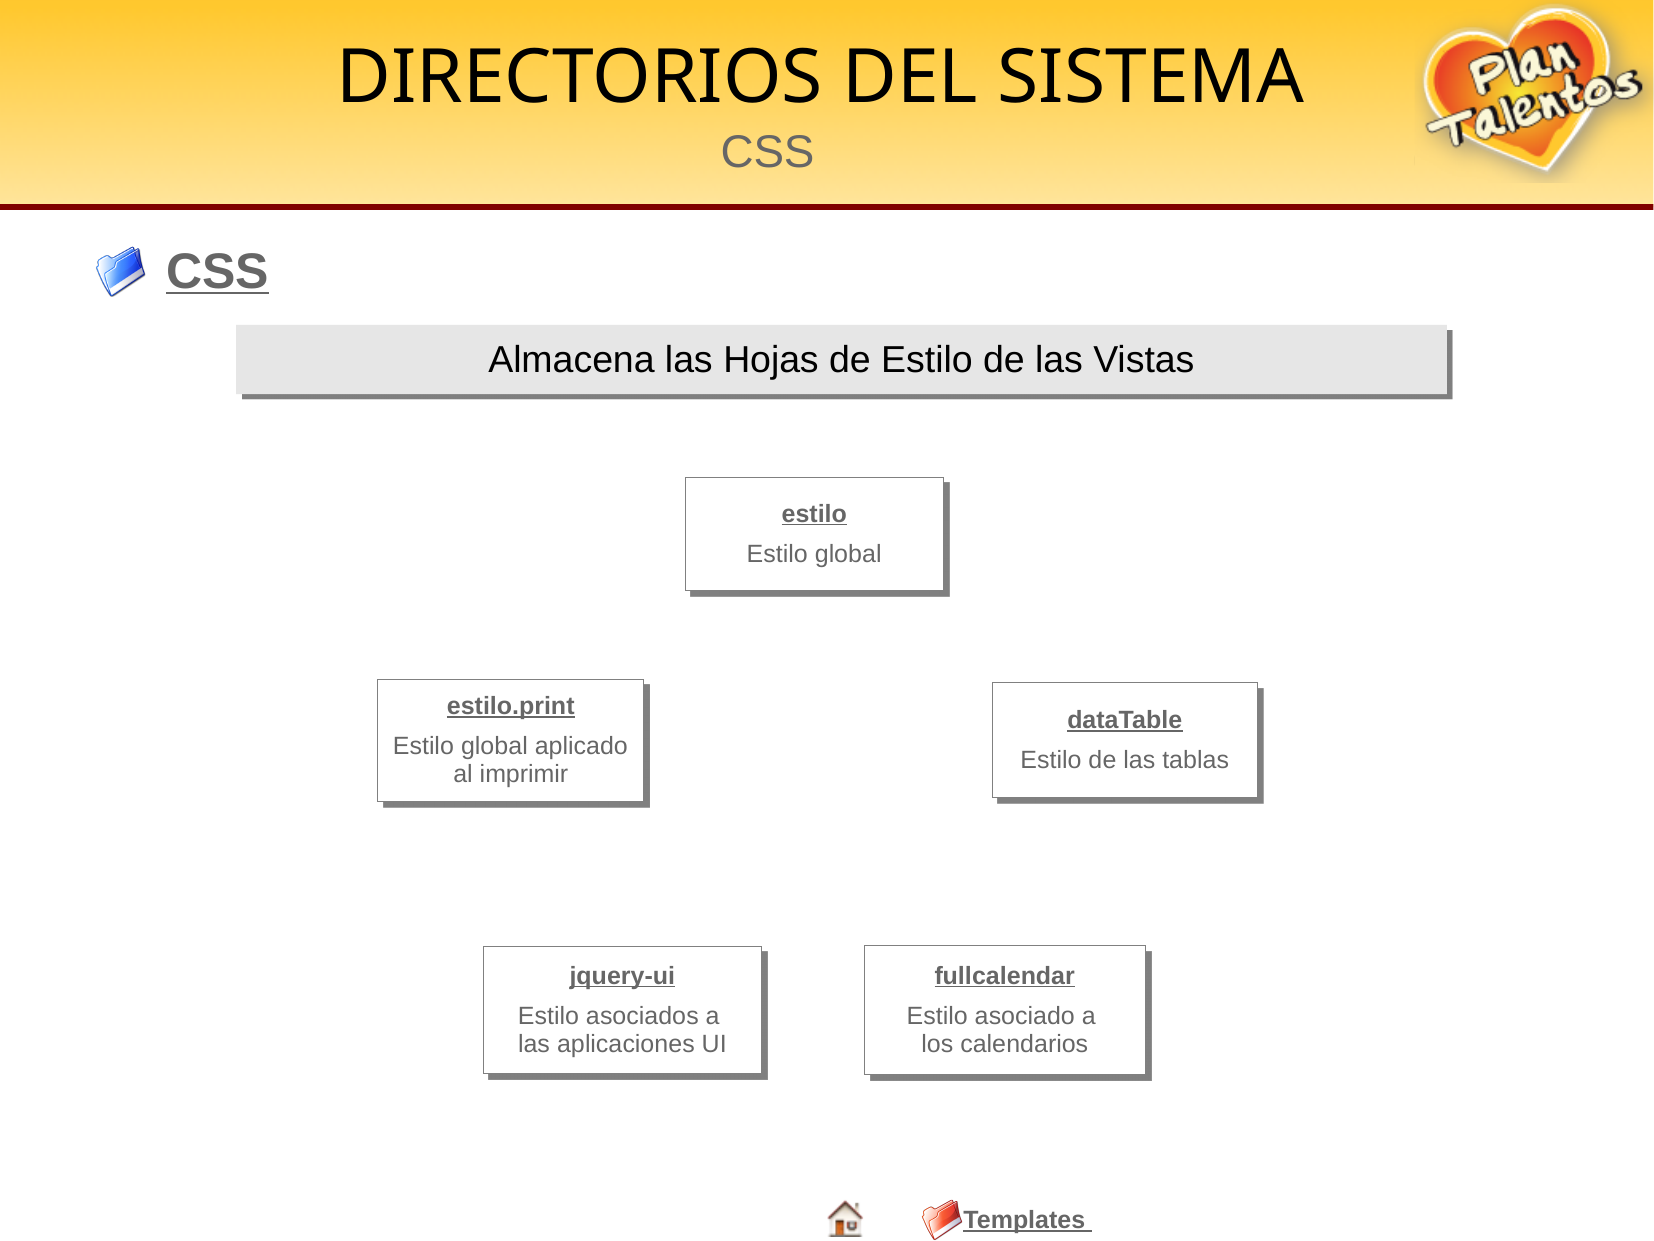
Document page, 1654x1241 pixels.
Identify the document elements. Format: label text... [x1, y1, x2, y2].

text_box Templates [885, 1198, 1152, 1241]
text_box fullcalendar Estilo asociado a los calendarios [864, 945, 1146, 1075]
picture [0, 0, 1654, 204]
title DIRECTORIOS DEL SISTEMA [76, 0, 1565, 148]
text_box estilo.print Estilo global aplicado al imprimir [377, 679, 644, 802]
text_box estilo Estilo global [685, 477, 944, 591]
text_box CSS [383, 118, 1152, 185]
picture [826, 1198, 865, 1237]
text_box dataTable Estilo de las tablas [992, 682, 1258, 798]
text_box Almacena las Hojas de Estilo de las Vistas [236, 324, 1447, 395]
text_box CSS [59, 236, 384, 307]
text_box jquery-ui Estilo asociados a las aplicaciones UI [483, 946, 762, 1074]
